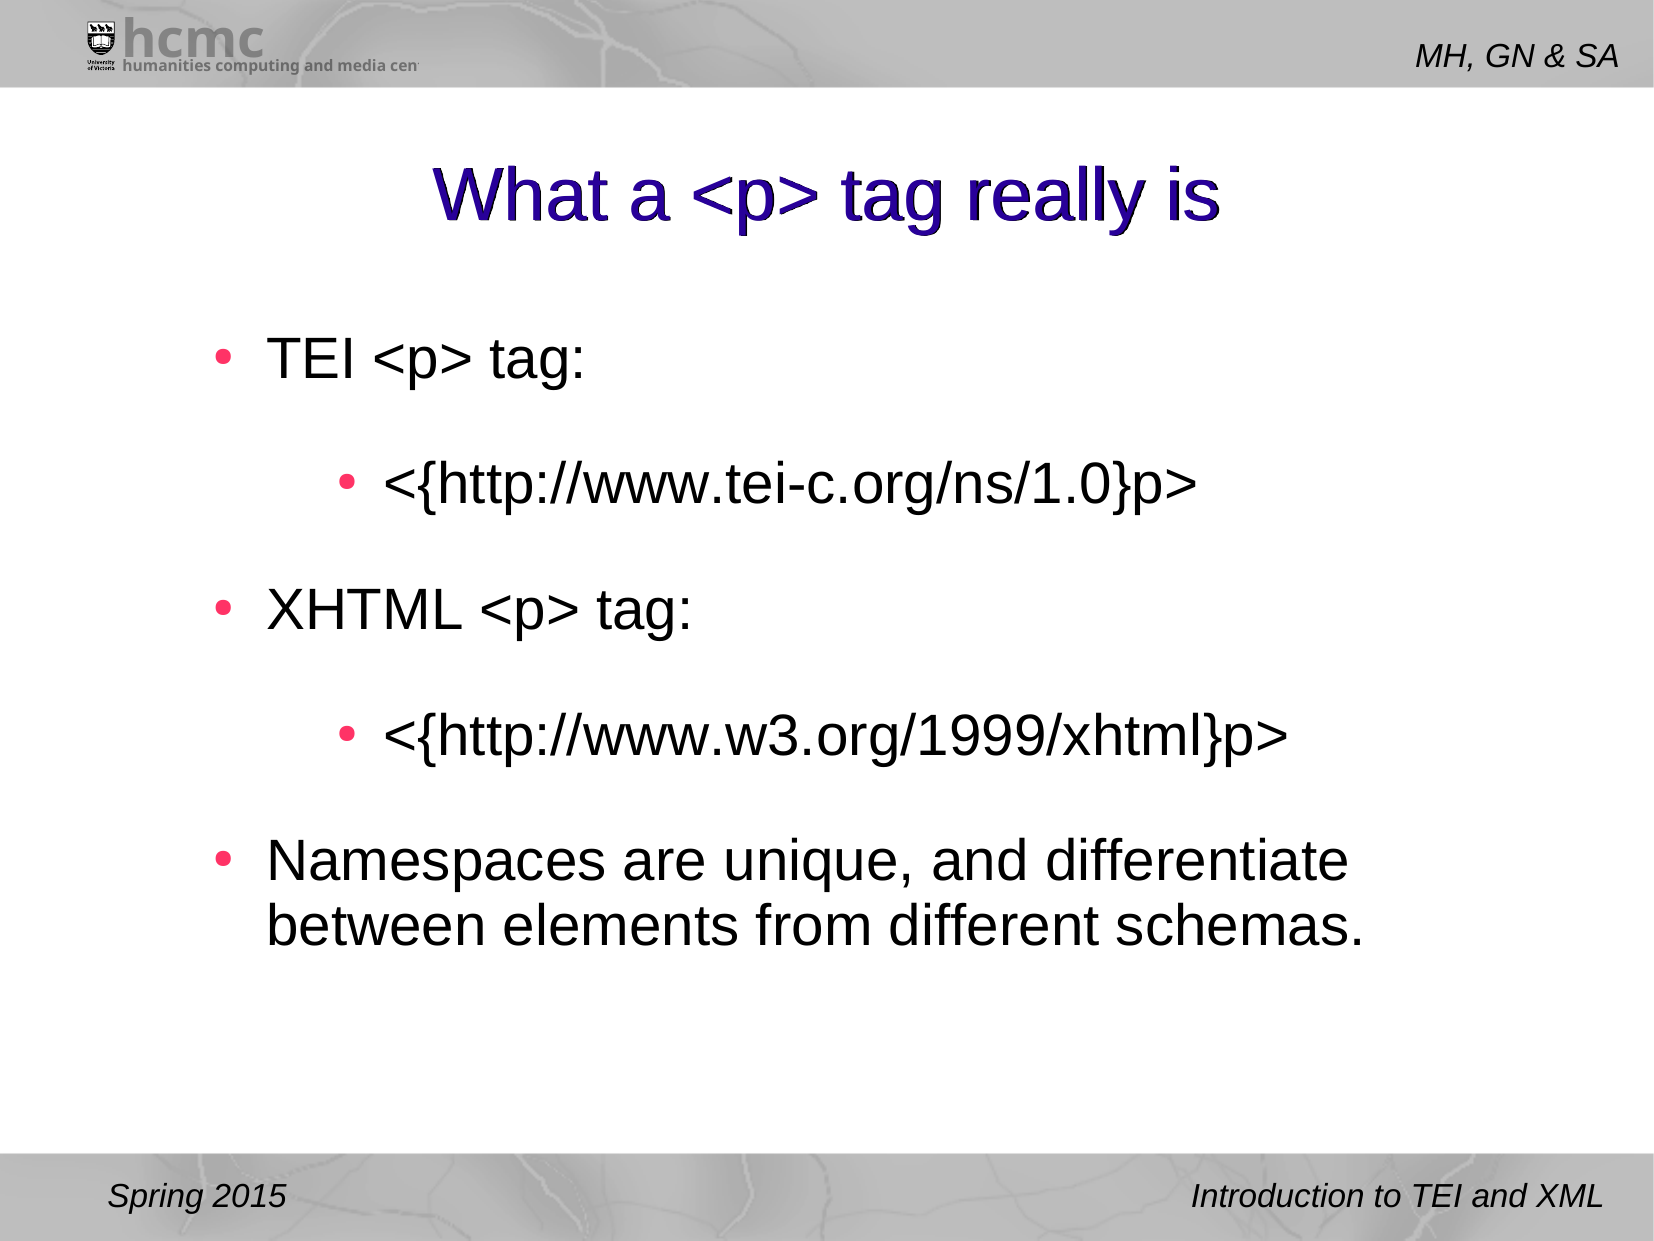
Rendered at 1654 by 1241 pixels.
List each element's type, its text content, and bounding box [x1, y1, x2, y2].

list TEI <p> tag: <{http://www.tei-c.org/ns/1.0}p> XHTML <p> tag: <{http://www.w3.org/1999/xhtml}p> Namespaces are unique, and differentiate between elements from different schemas. [147, 325, 1506, 1045]
picture [0, 0, 1654, 1241]
title What a <p> tag really is [118, 90, 1536, 298]
